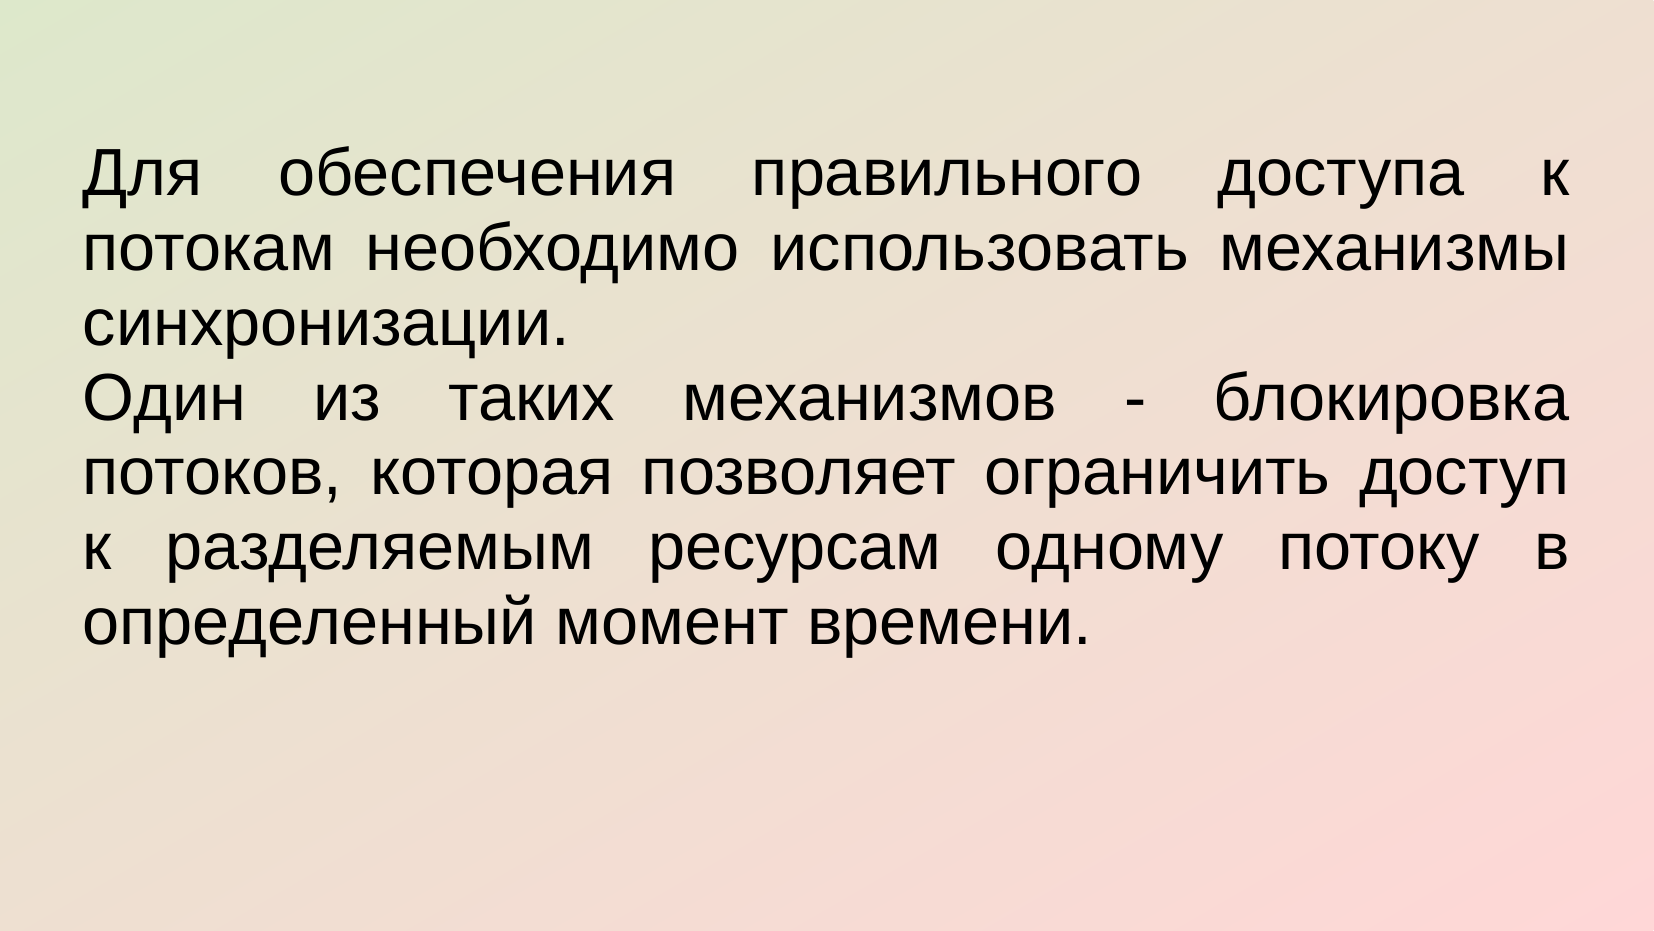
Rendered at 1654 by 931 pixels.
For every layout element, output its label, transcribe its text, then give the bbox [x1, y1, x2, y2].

subtitle Для обеспечения правильного доступа к потокам необходимо использовать механизмы синхронизации. Один из таких механизмов - блокировка потоков, которая позволяет ограничить доступ к разделяемым ресурсам одному потоку в определенный момент времени. [82, 37, 1571, 757]
